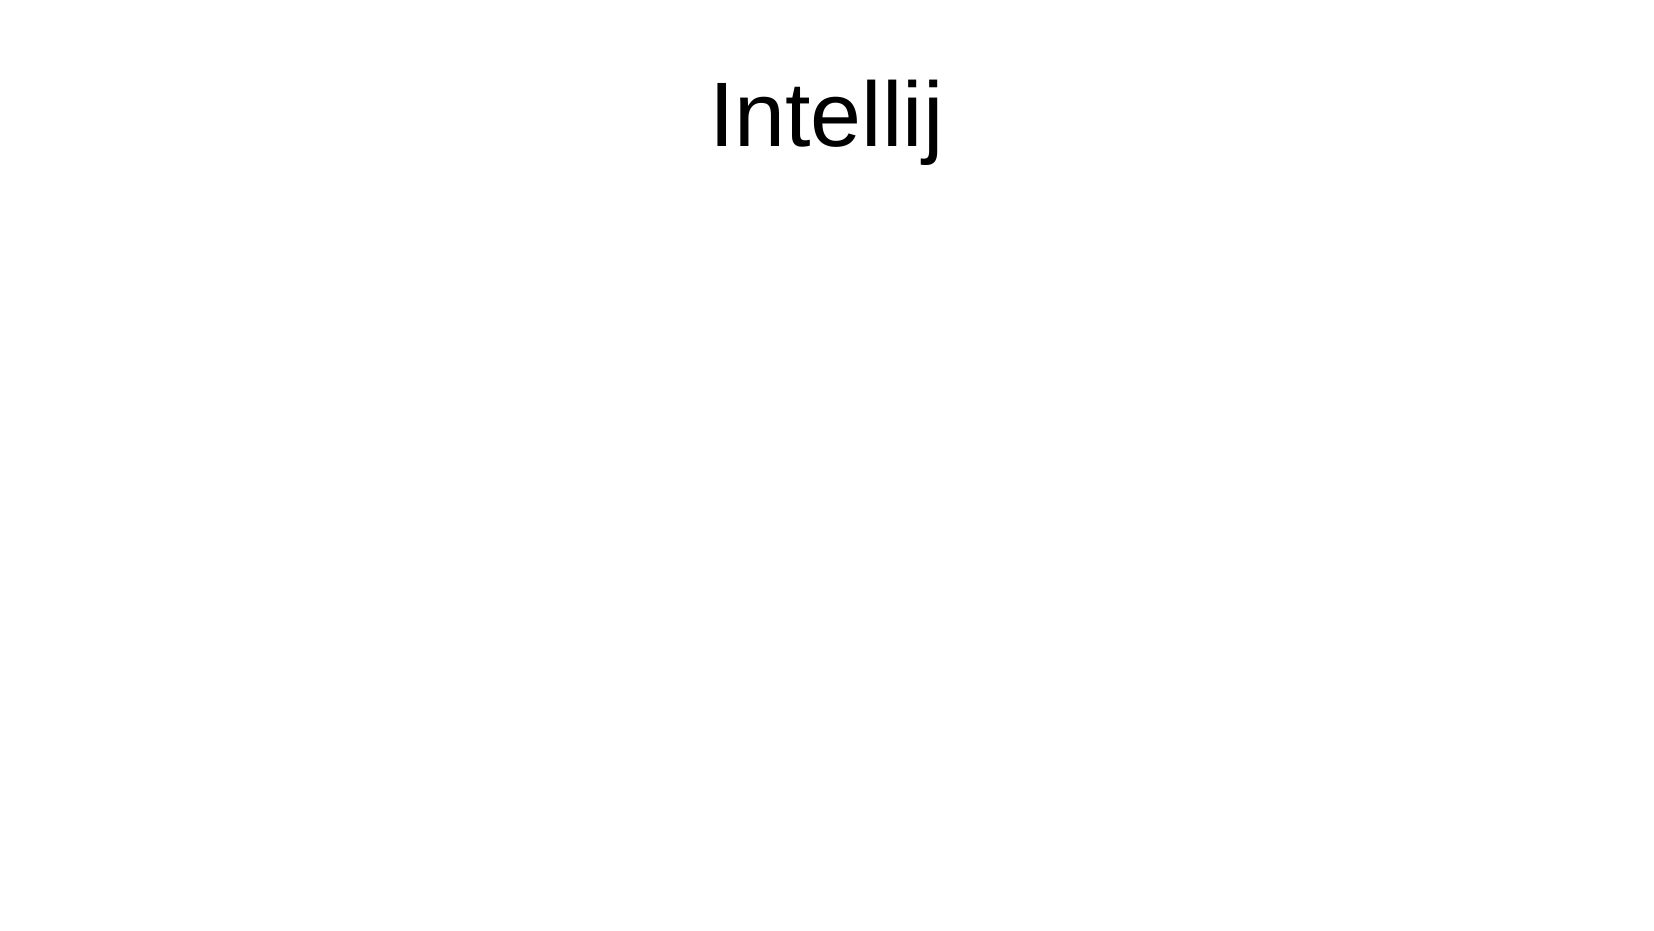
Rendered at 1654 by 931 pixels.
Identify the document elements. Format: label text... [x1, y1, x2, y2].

title Intellij [82, 37, 1571, 193]
